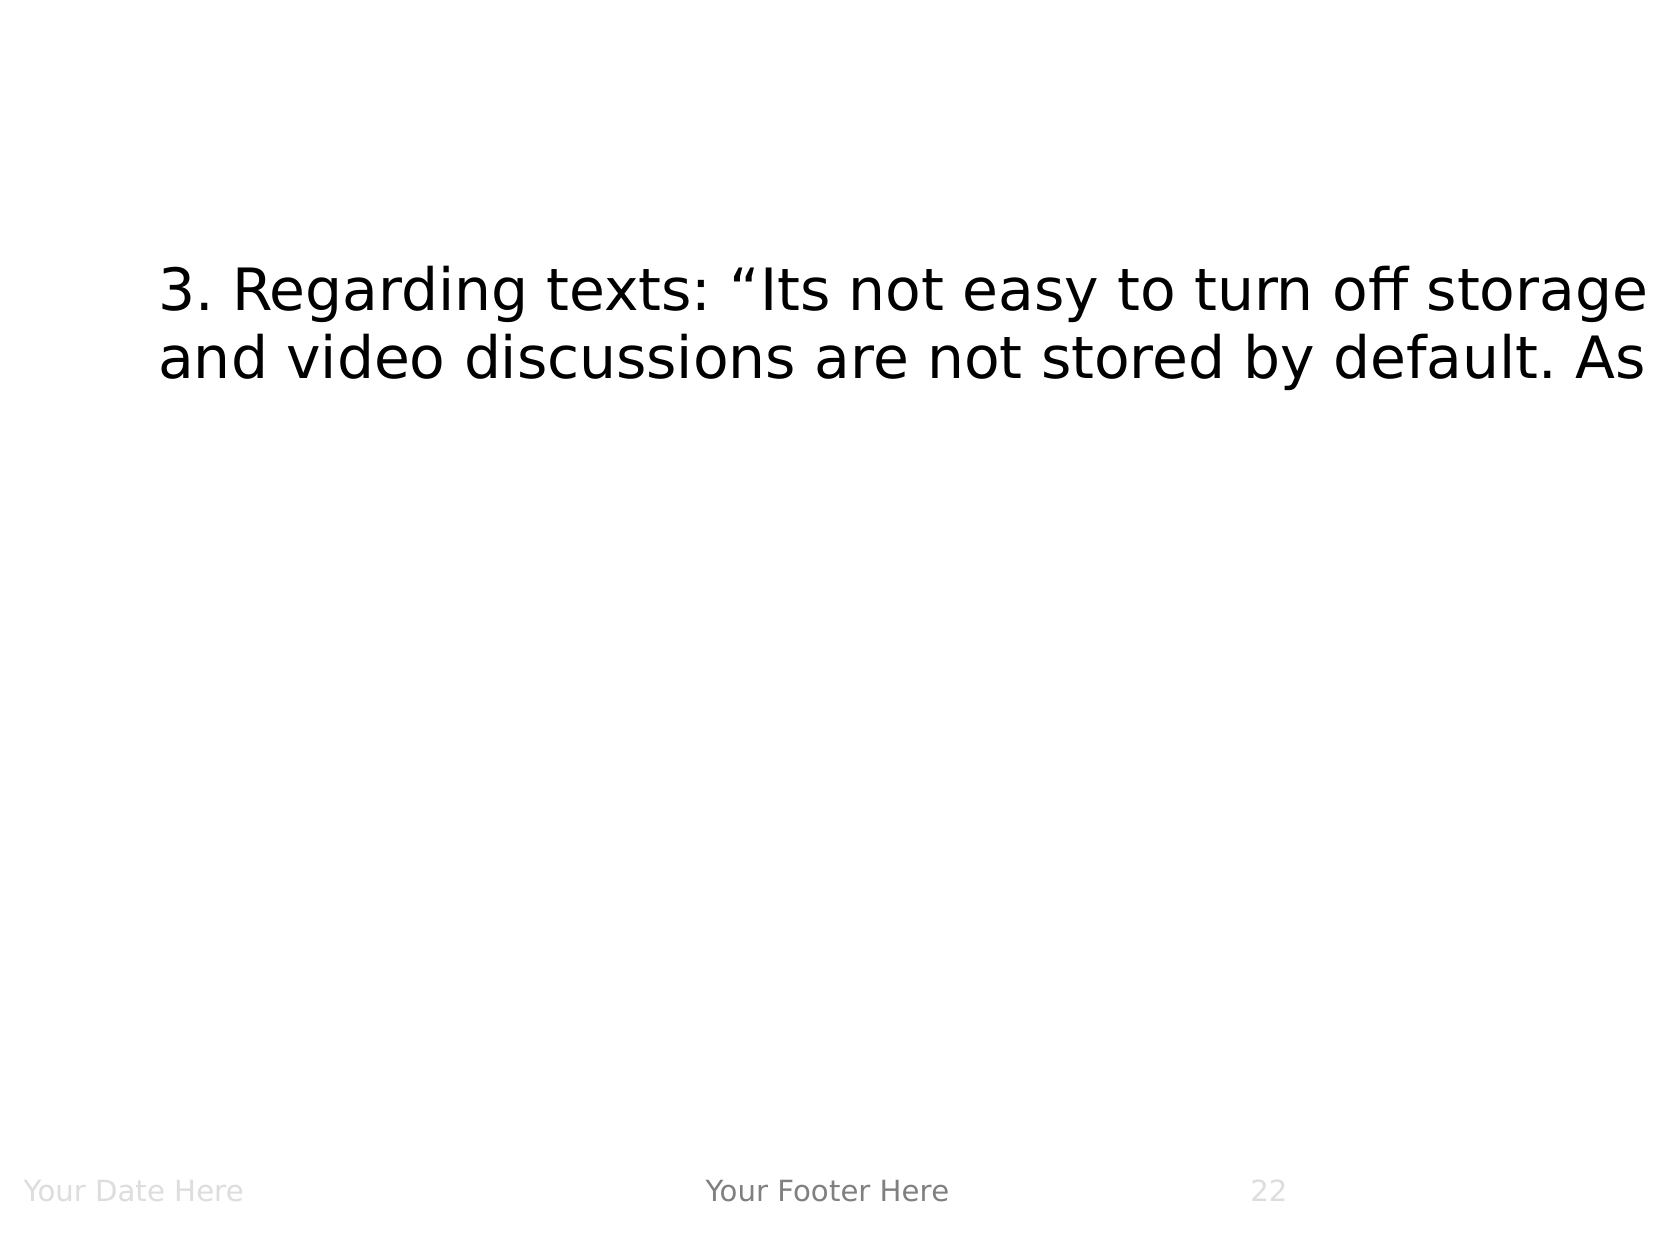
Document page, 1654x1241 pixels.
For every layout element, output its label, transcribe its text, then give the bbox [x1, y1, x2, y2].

text_box Your Date Here [23, 1172, 409, 1241]
text_box 3. Regarding texts: “Its not easy to turn off storage of texts and instant messages, particularly because you often can’t control whether the recipient is storing the information. But, luckily, most voice and video discussions are not stored by default. As a result, plain old-fashioned domestic telephone calls are still one of the most private ways to communicate.” [143, 249, 1489, 782]
text_box [1250, 1172, 1636, 1241]
text_box Your Footer Here [565, 1172, 1090, 1241]
